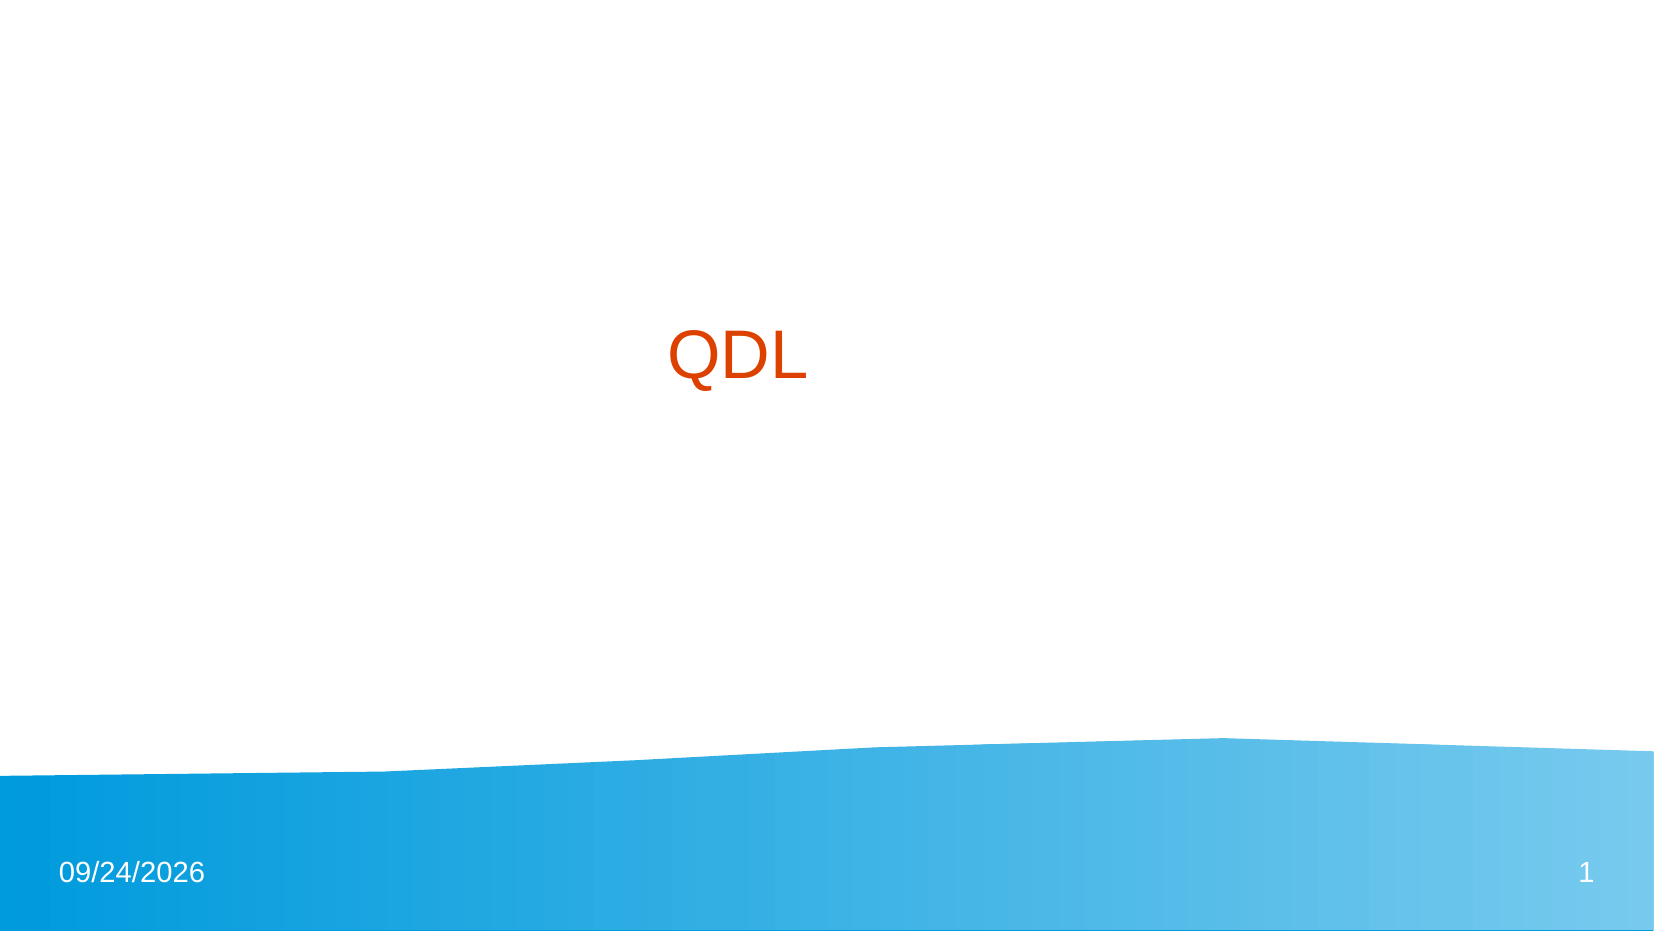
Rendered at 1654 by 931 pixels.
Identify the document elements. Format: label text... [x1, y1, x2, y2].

title QDL [0, 265, 1477, 443]
